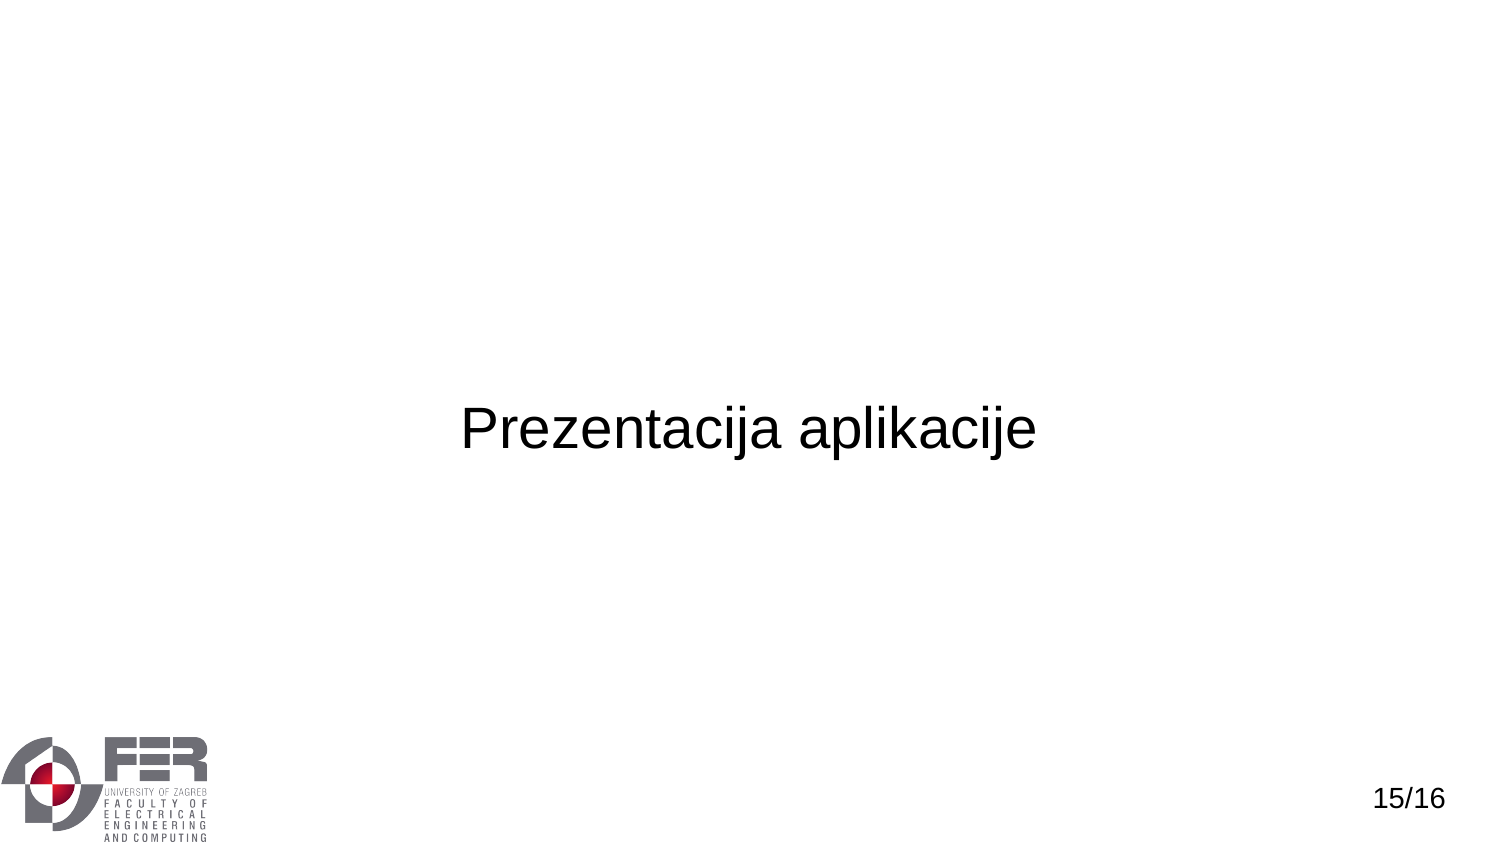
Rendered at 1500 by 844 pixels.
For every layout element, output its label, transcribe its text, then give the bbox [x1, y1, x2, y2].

slide_number <number>/16 [1357, 764, 1480, 830]
picture [0, 736, 208, 844]
title Prezentacija aplikacije [51, 374, 1449, 469]
